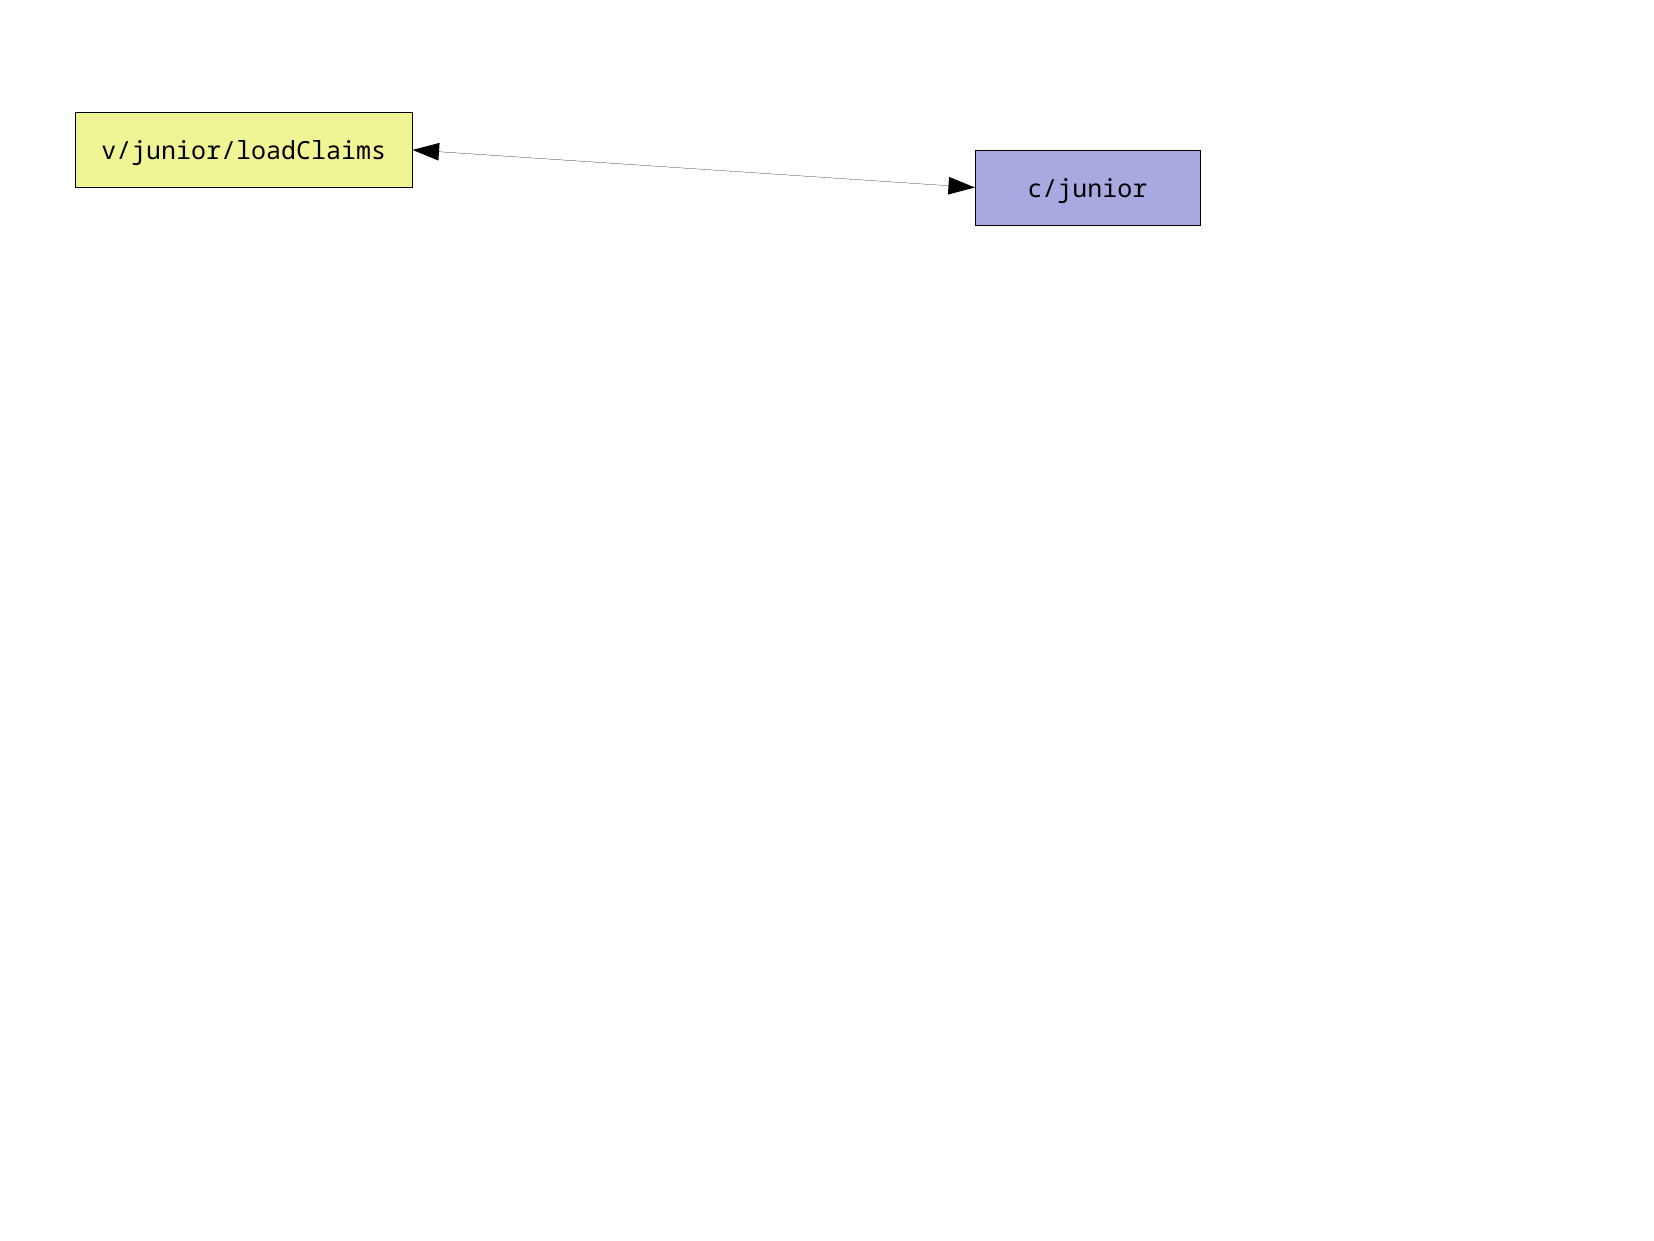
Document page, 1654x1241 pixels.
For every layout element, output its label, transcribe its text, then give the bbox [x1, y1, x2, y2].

text_box v/junior/loadClaims [75, 112, 413, 188]
text_box c/junior [975, 150, 1201, 226]
